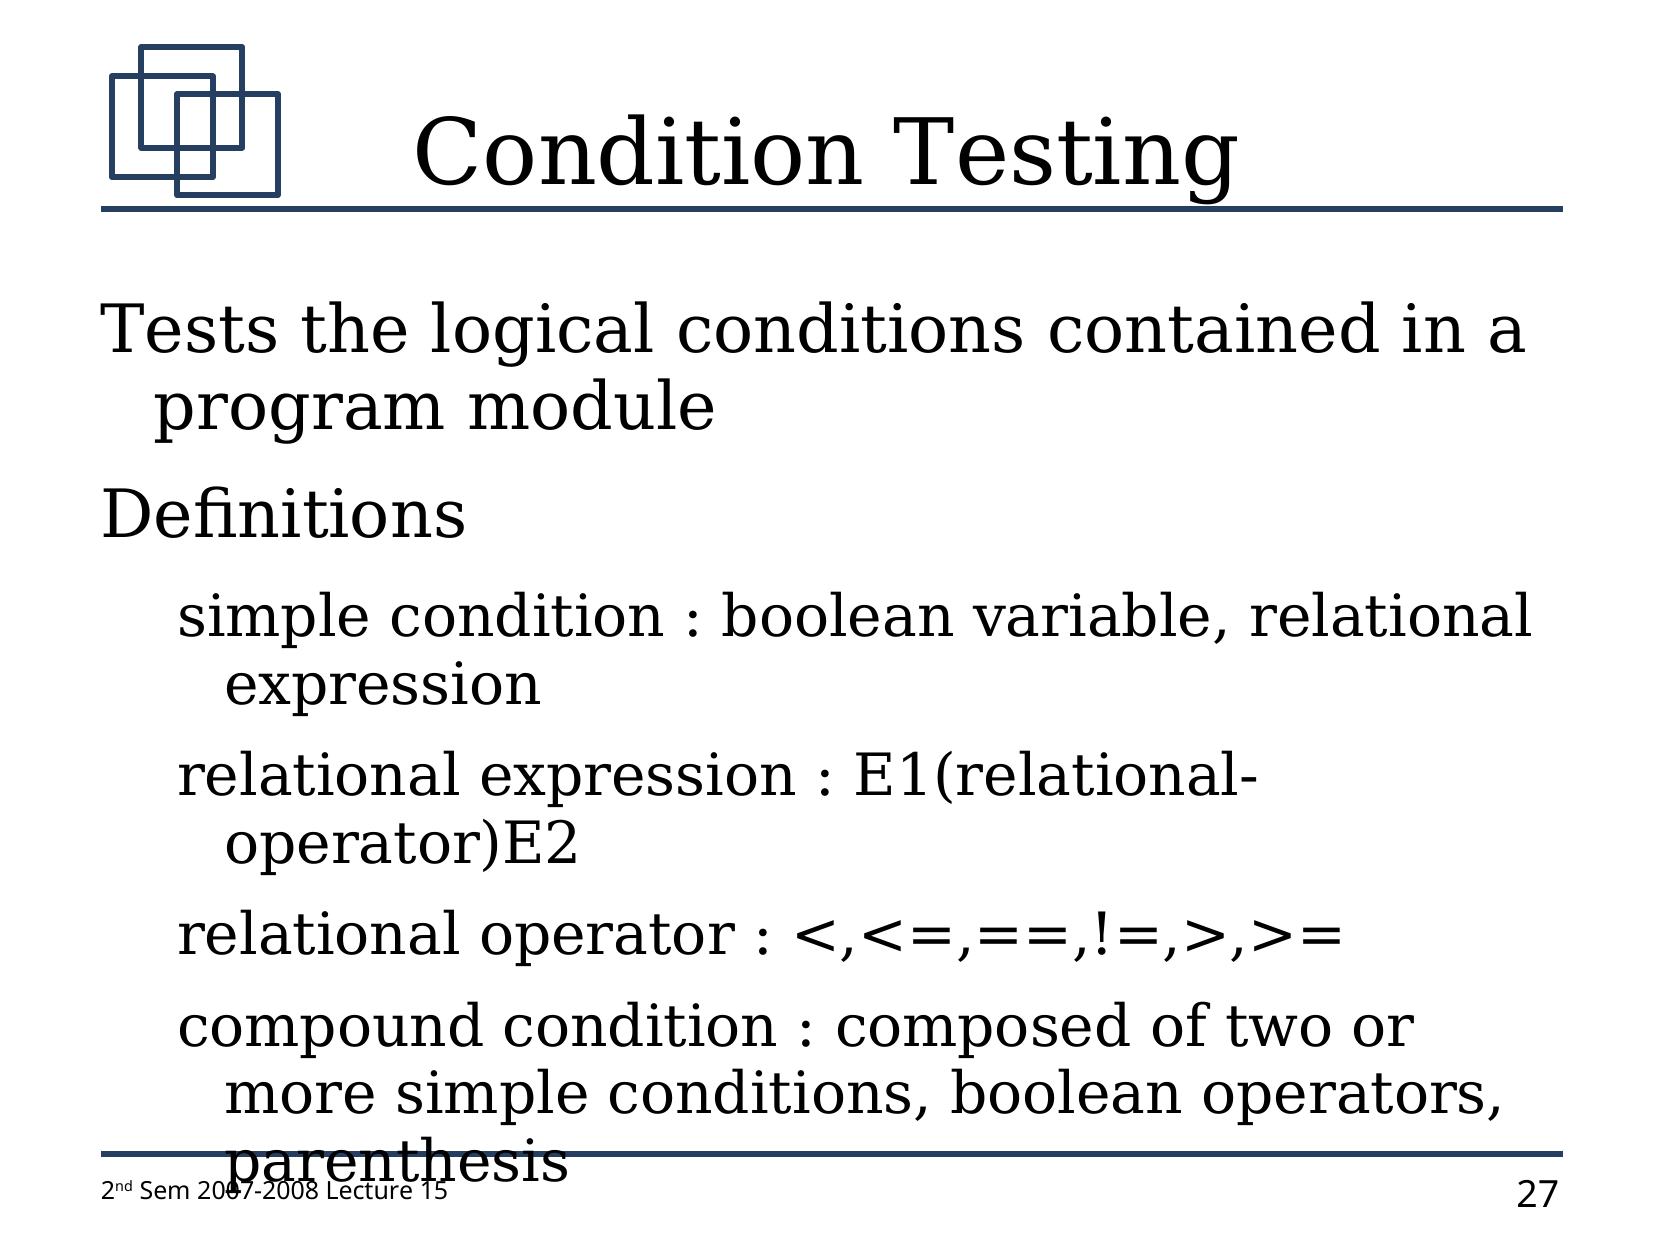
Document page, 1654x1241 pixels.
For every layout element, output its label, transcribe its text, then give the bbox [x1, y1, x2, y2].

list Tests the logical conditions contained in a program module Definitions simple condition : boolean variable, relational expression relational expression : E1(relational-operator)E2 relational operator : <,<=,==,!=,>,>= compound condition : composed of two or more simple conditions, boolean operators, parenthesis [82, 290, 1571, 1196]
title Condition Testing [82, 49, 1571, 257]
